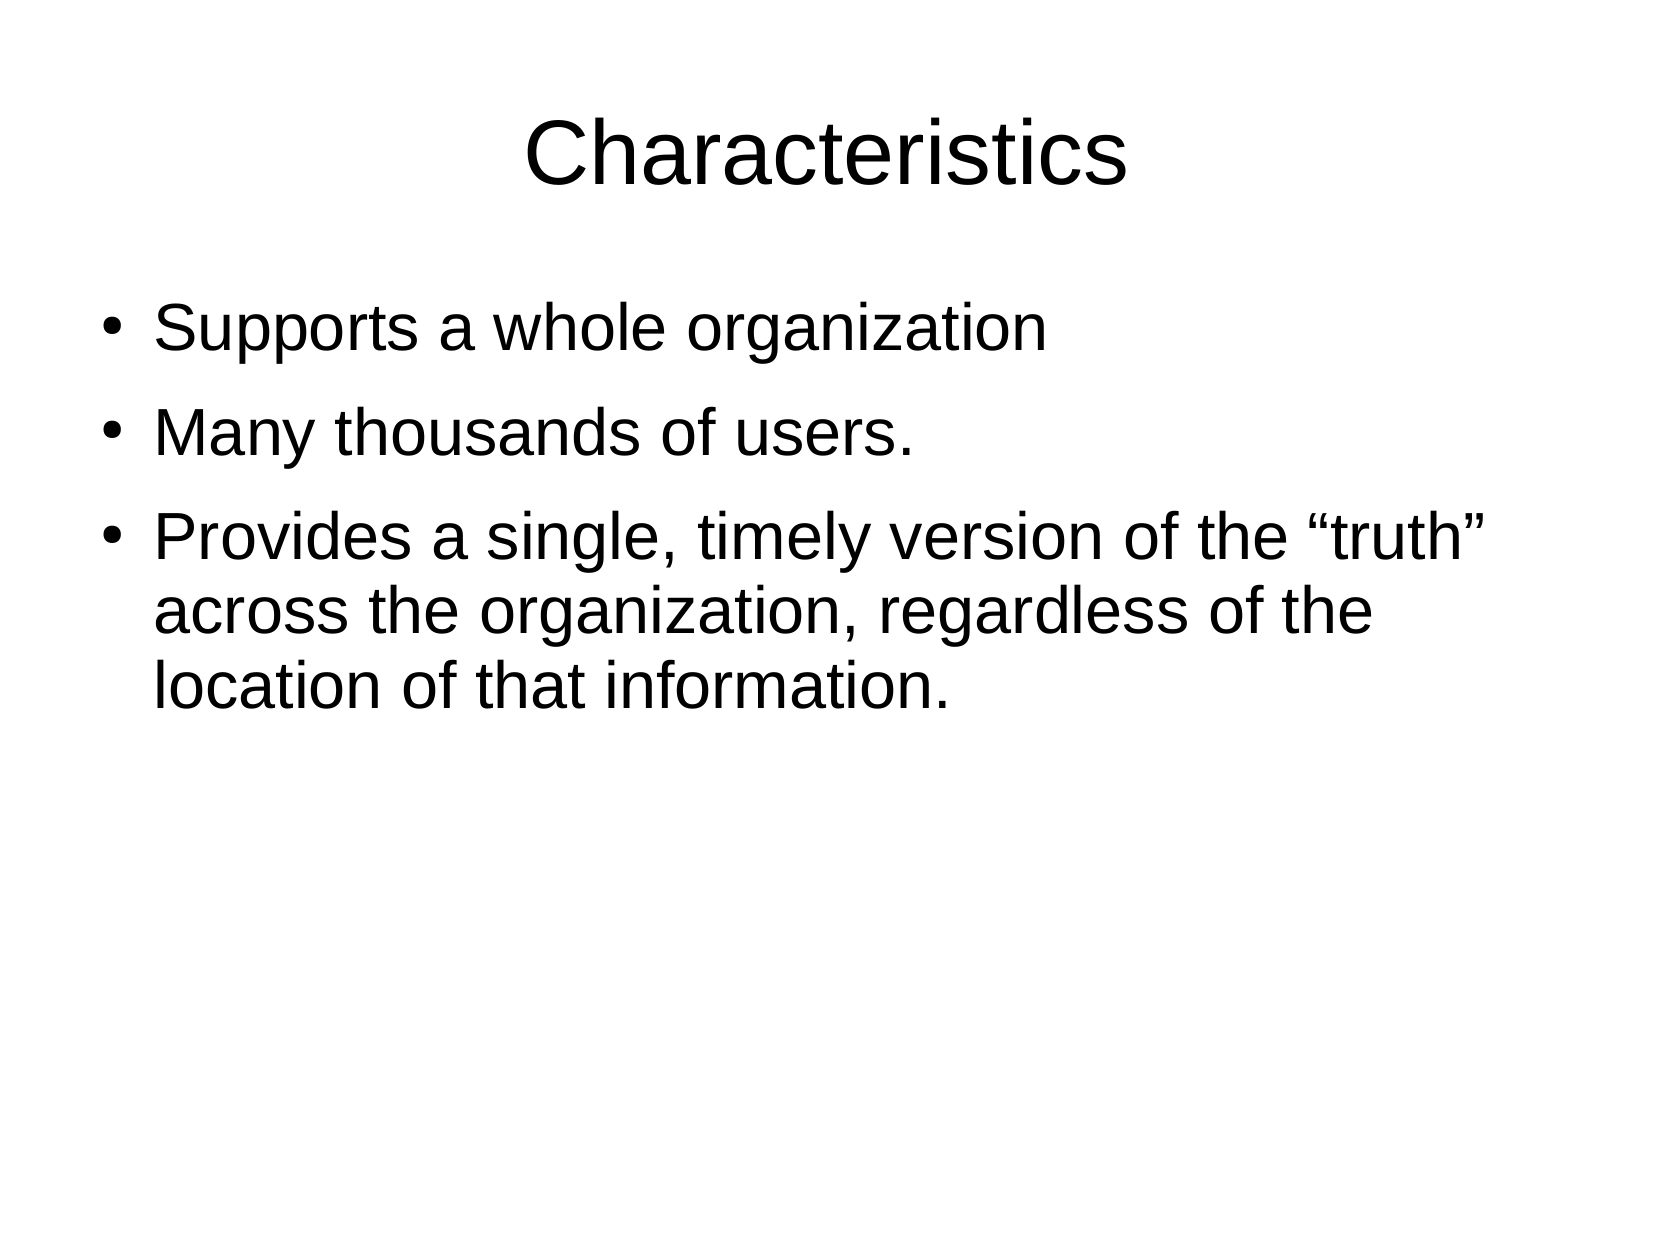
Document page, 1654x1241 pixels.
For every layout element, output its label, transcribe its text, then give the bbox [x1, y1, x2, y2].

list Supports a whole organization Many thousands of users. Provides a single, timely version of the “truth” across the organization, regardless of the location of that information. [82, 290, 1538, 1010]
title Characteristics [82, 49, 1571, 257]
